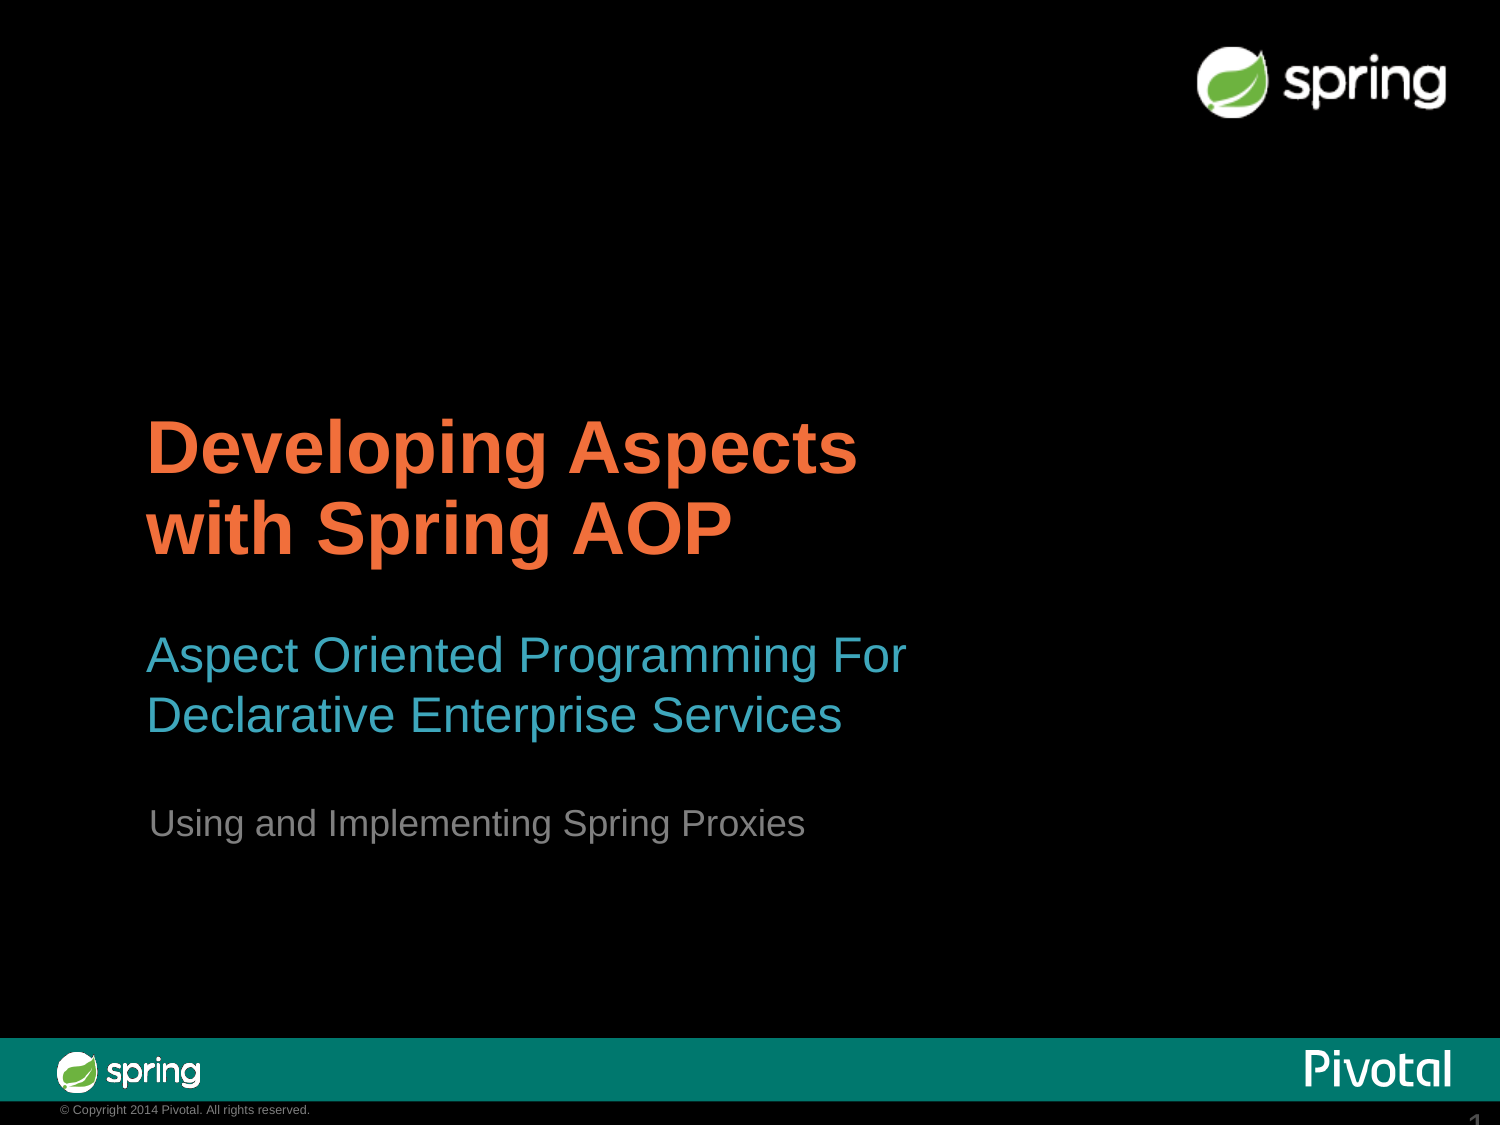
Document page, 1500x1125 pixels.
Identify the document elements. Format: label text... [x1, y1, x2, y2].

picture [32, 1041, 210, 1103]
list Using and Implementing Spring Proxies [148, 798, 974, 845]
picture [1155, 28, 1465, 136]
picture [1304, 1047, 1452, 1090]
title Developing Aspects with Spring AOP [146, 399, 866, 571]
text_box Aspect Oriented Programming For Declarative Enterprise Services [146, 622, 1139, 743]
